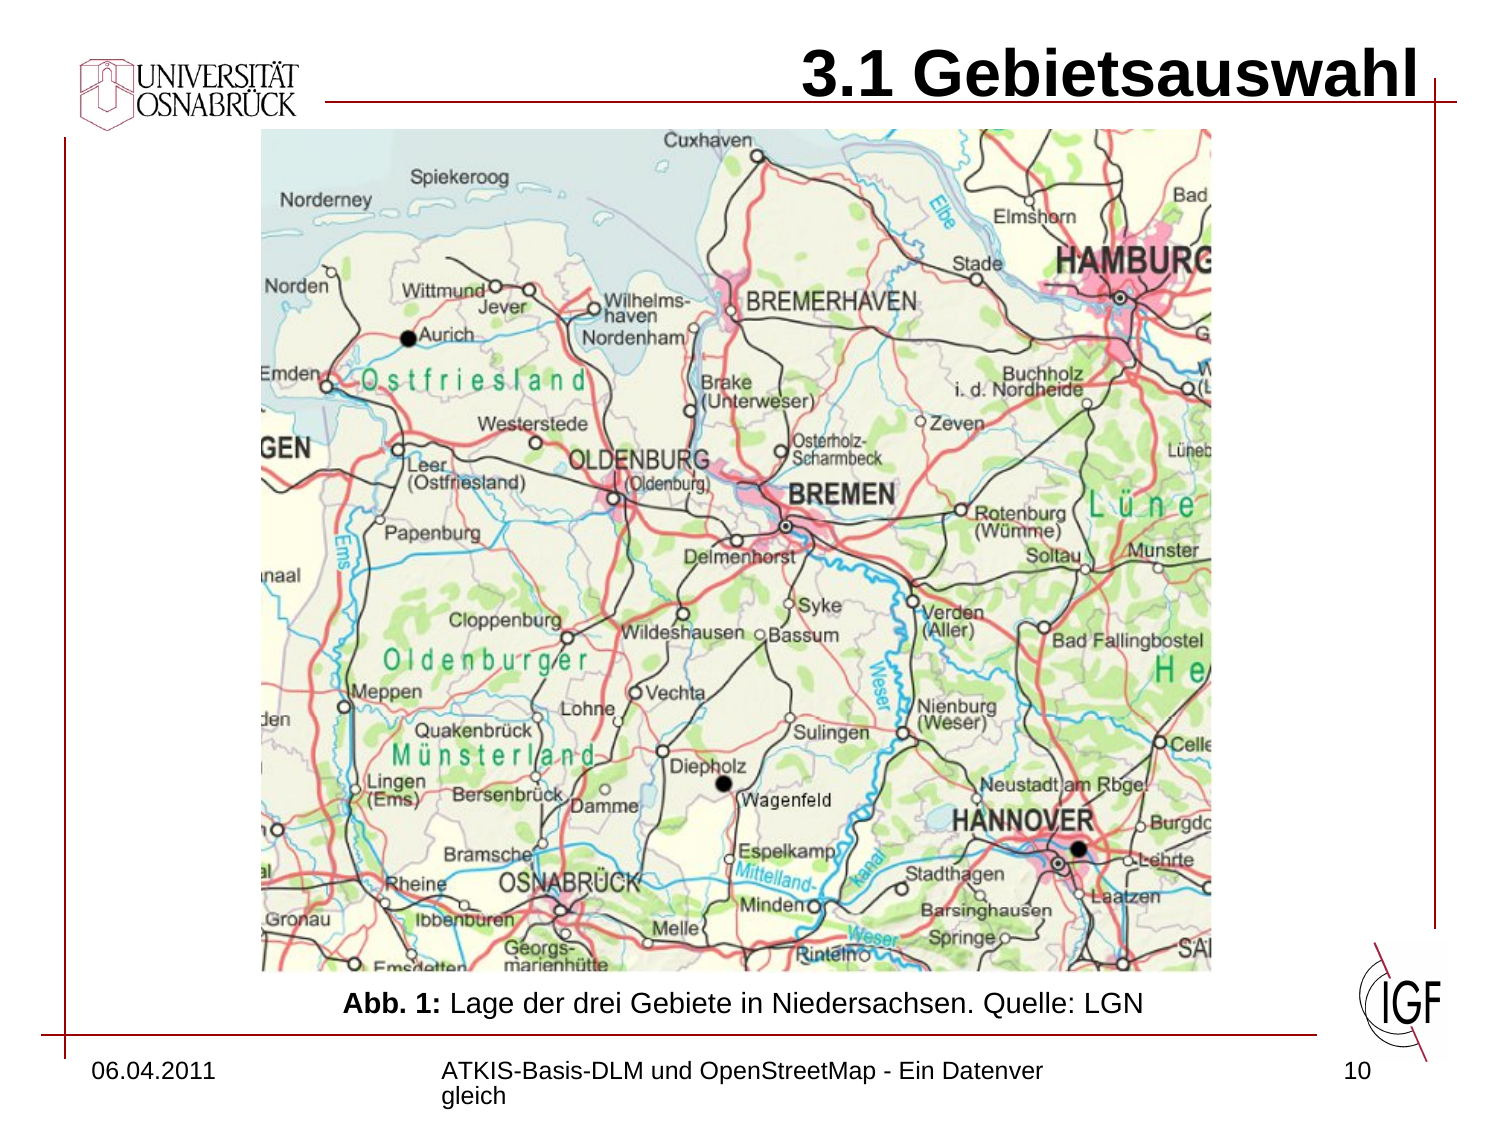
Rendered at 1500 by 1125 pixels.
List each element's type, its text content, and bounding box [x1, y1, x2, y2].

list Abb. 1: Lage der drei Gebiete in Niedersachsen. Quelle: LGN [72, 976, 1415, 1028]
title 3.1 Gebietsauswahl [460, 18, 1436, 121]
picture [1359, 942, 1448, 1062]
picture [79, 59, 1213, 973]
